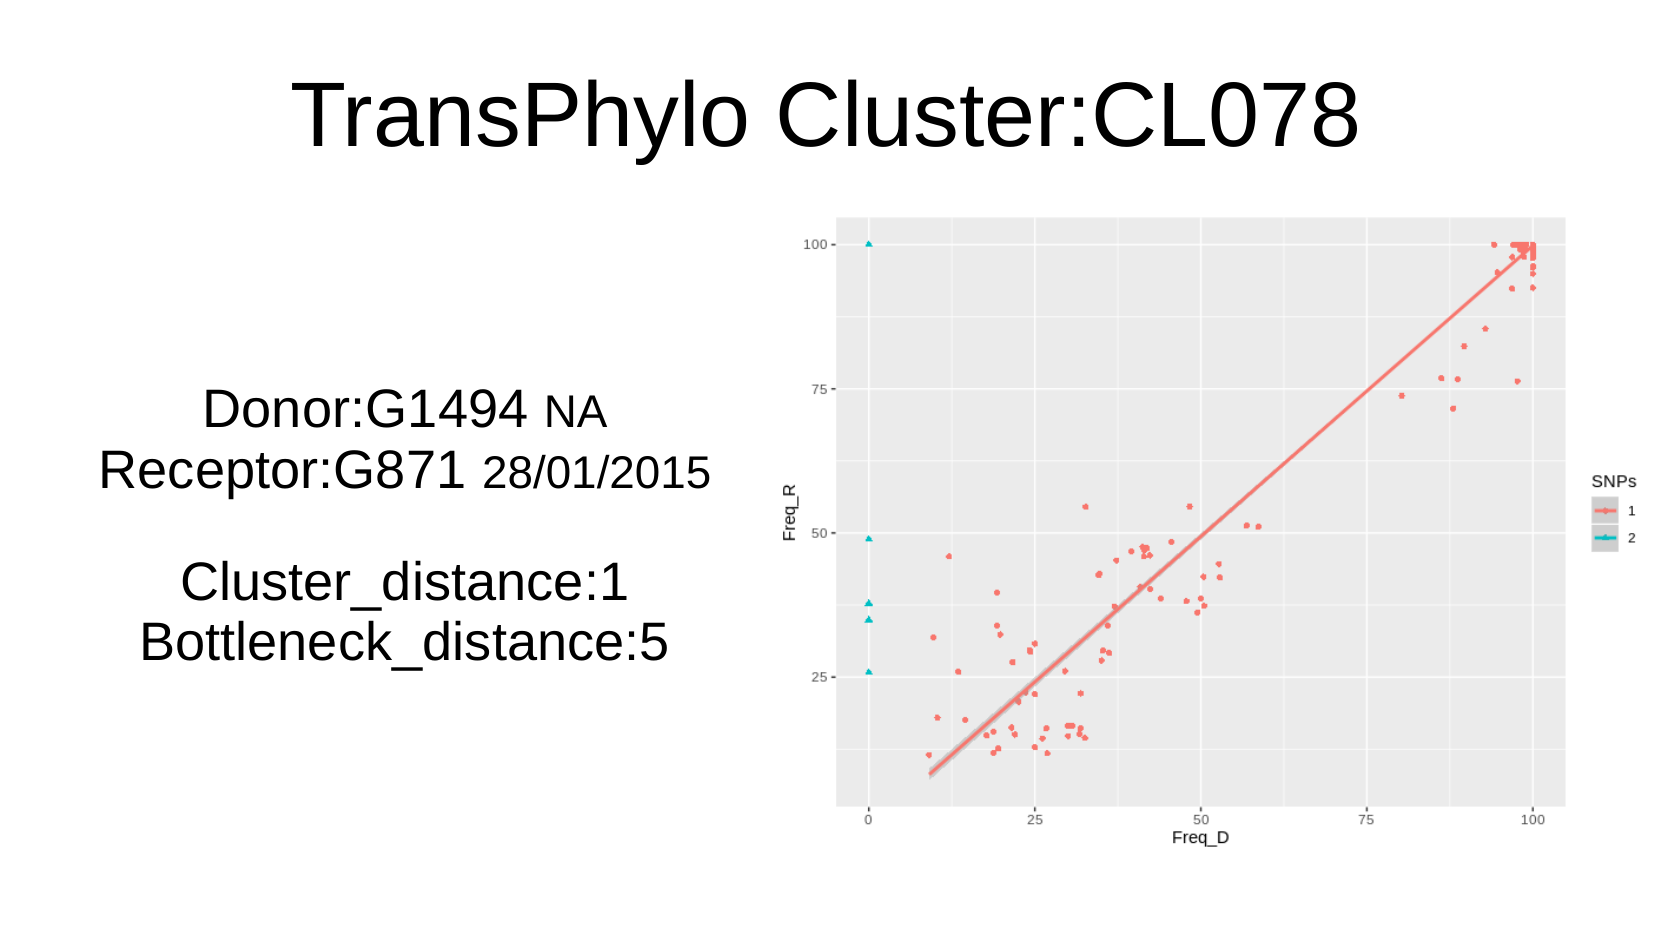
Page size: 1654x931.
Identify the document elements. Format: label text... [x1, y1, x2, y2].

title TransPhylo Cluster:CL078 [82, 37, 1571, 193]
picture [775, 209, 1654, 856]
text_box Donor:G1494 NA Receptor:G871 28/01/2015 Cluster_distance:1 Bottleneck_distance:5 [30, 255, 775, 796]
